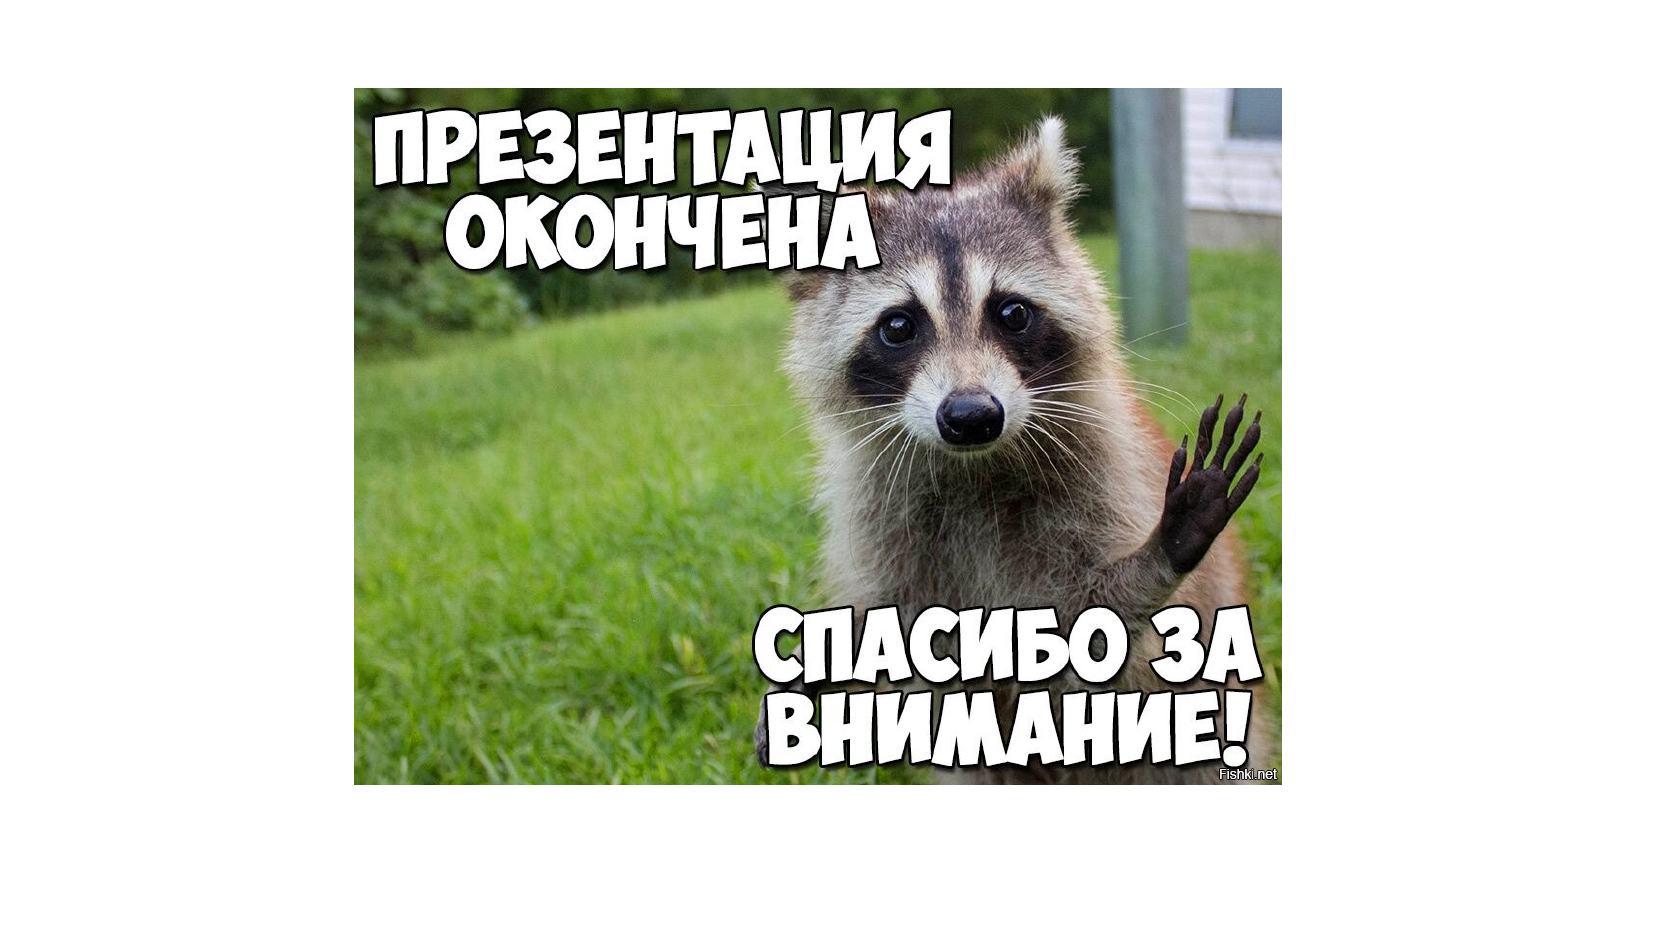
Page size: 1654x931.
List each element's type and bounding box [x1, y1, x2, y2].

picture [354, 88, 1282, 785]
